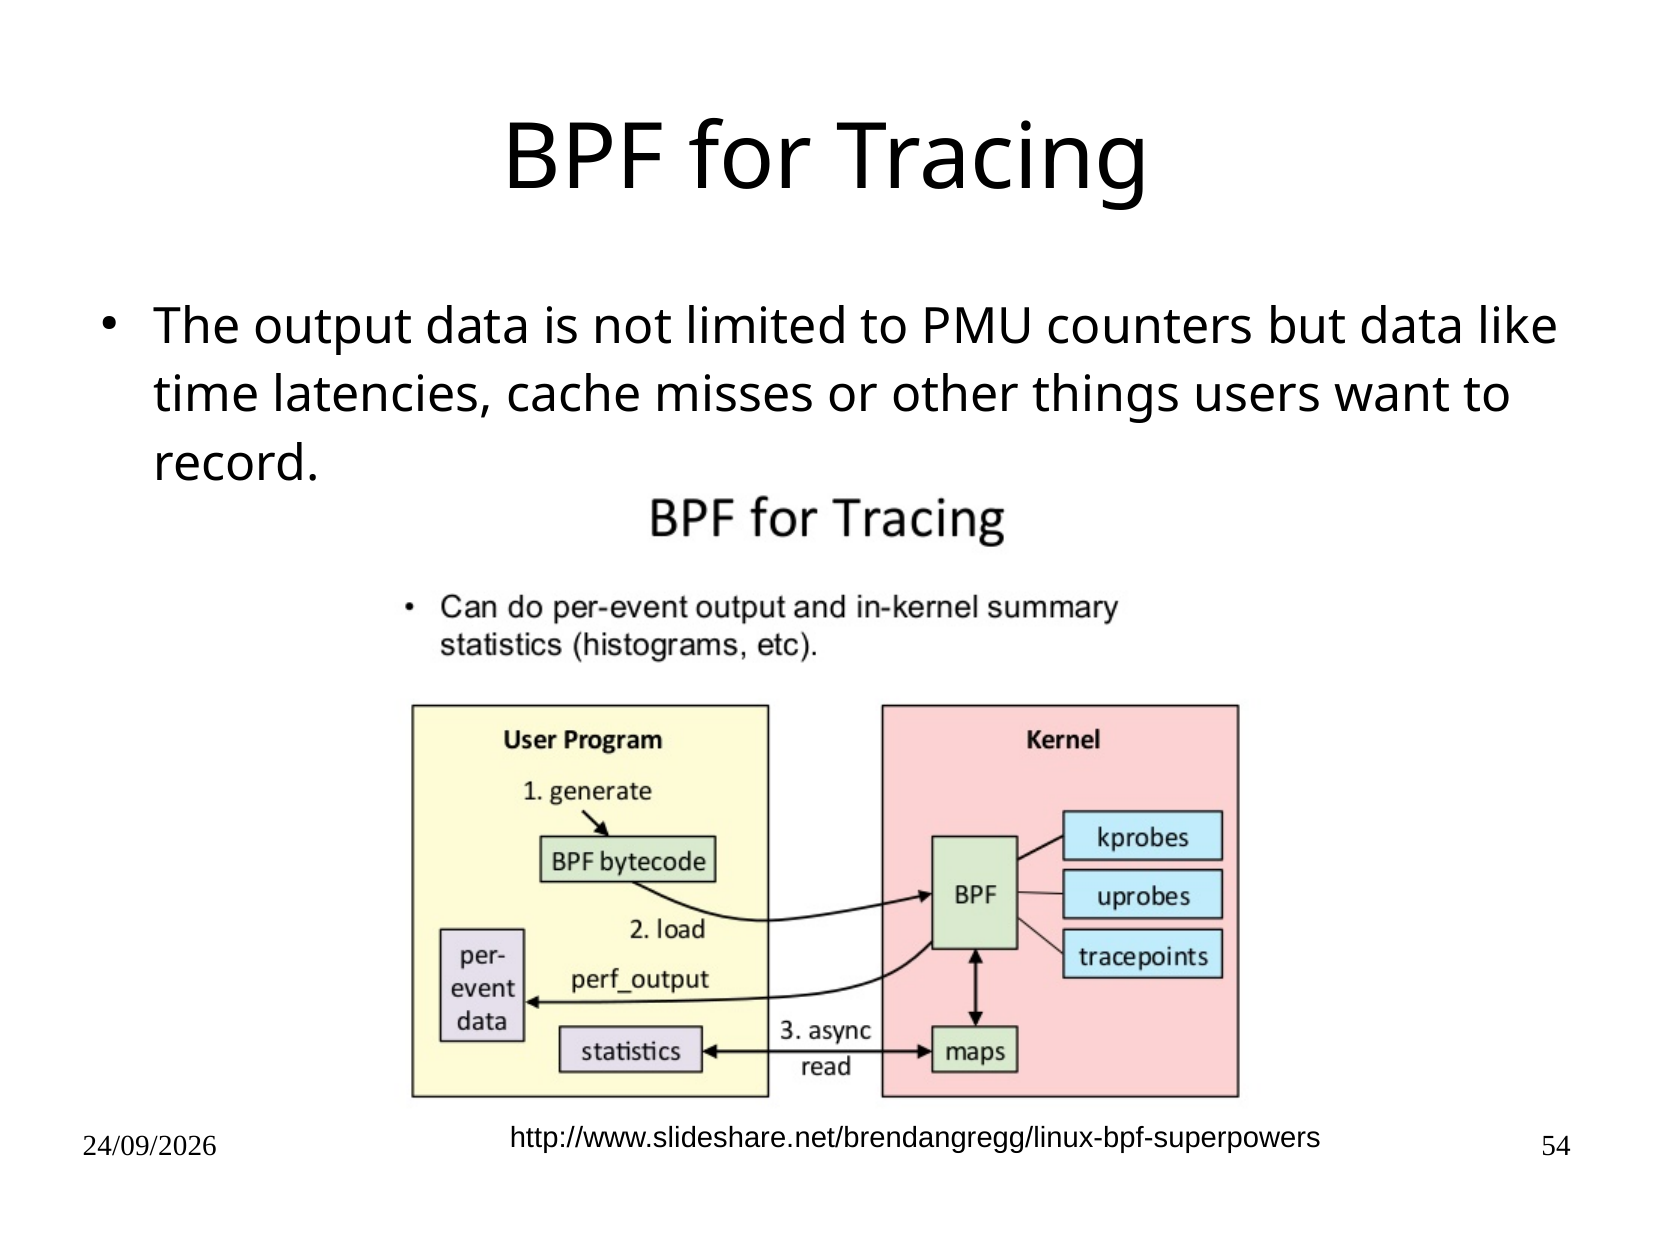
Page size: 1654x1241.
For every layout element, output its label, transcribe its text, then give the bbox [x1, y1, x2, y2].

title BPF for Tracing [82, 49, 1571, 257]
text_box http://www.slideshare.net/brendangregg/linux-bpf-superpowers [495, 1113, 1562, 1171]
picture [347, 434, 1306, 1155]
list The output data is not limited to PMU counters but data like time latencies, cache misses or other things users want to record. [82, 290, 1571, 1010]
